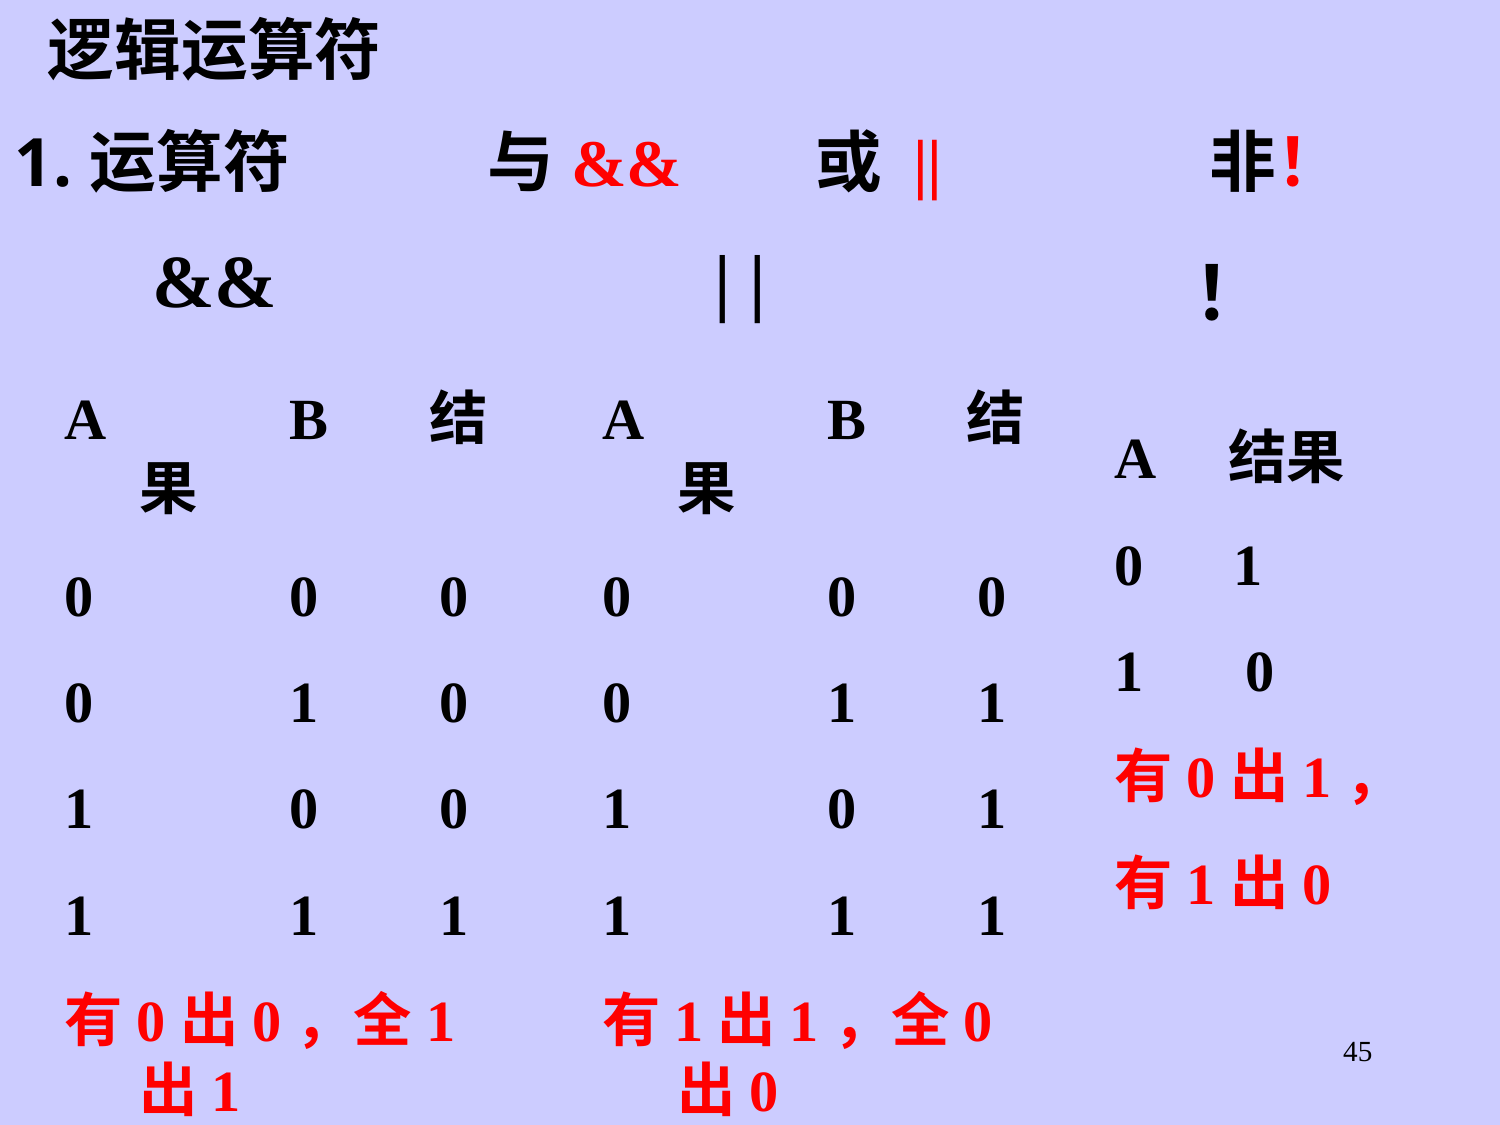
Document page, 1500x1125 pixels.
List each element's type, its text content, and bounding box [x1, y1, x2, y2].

text_box <编号> [1074, 1025, 1388, 1101]
text_box 逻辑运算符 [0, 0, 963, 96]
text_box 运算符 与&& 或 || 非！ [0, 112, 1500, 208]
text_box | | [699, 224, 863, 331]
text_box A 结果 0 1 1 0 有0出1， 有1出0 [1099, 412, 1438, 924]
text_box A B 结果 0 0 0 0 1 0 1 0 0 1 1 1 有0出0，全1出1 A,B同时成立 [49, 373, 513, 1125]
text_box A B 结果 0 0 0 0 1 1 1 0 1 1 1 1 有1出1，全0出0 A或B有一个成立 [587, 373, 1063, 1125]
text_box && [137, 224, 301, 331]
text_box ！ [1137, 237, 1326, 343]
